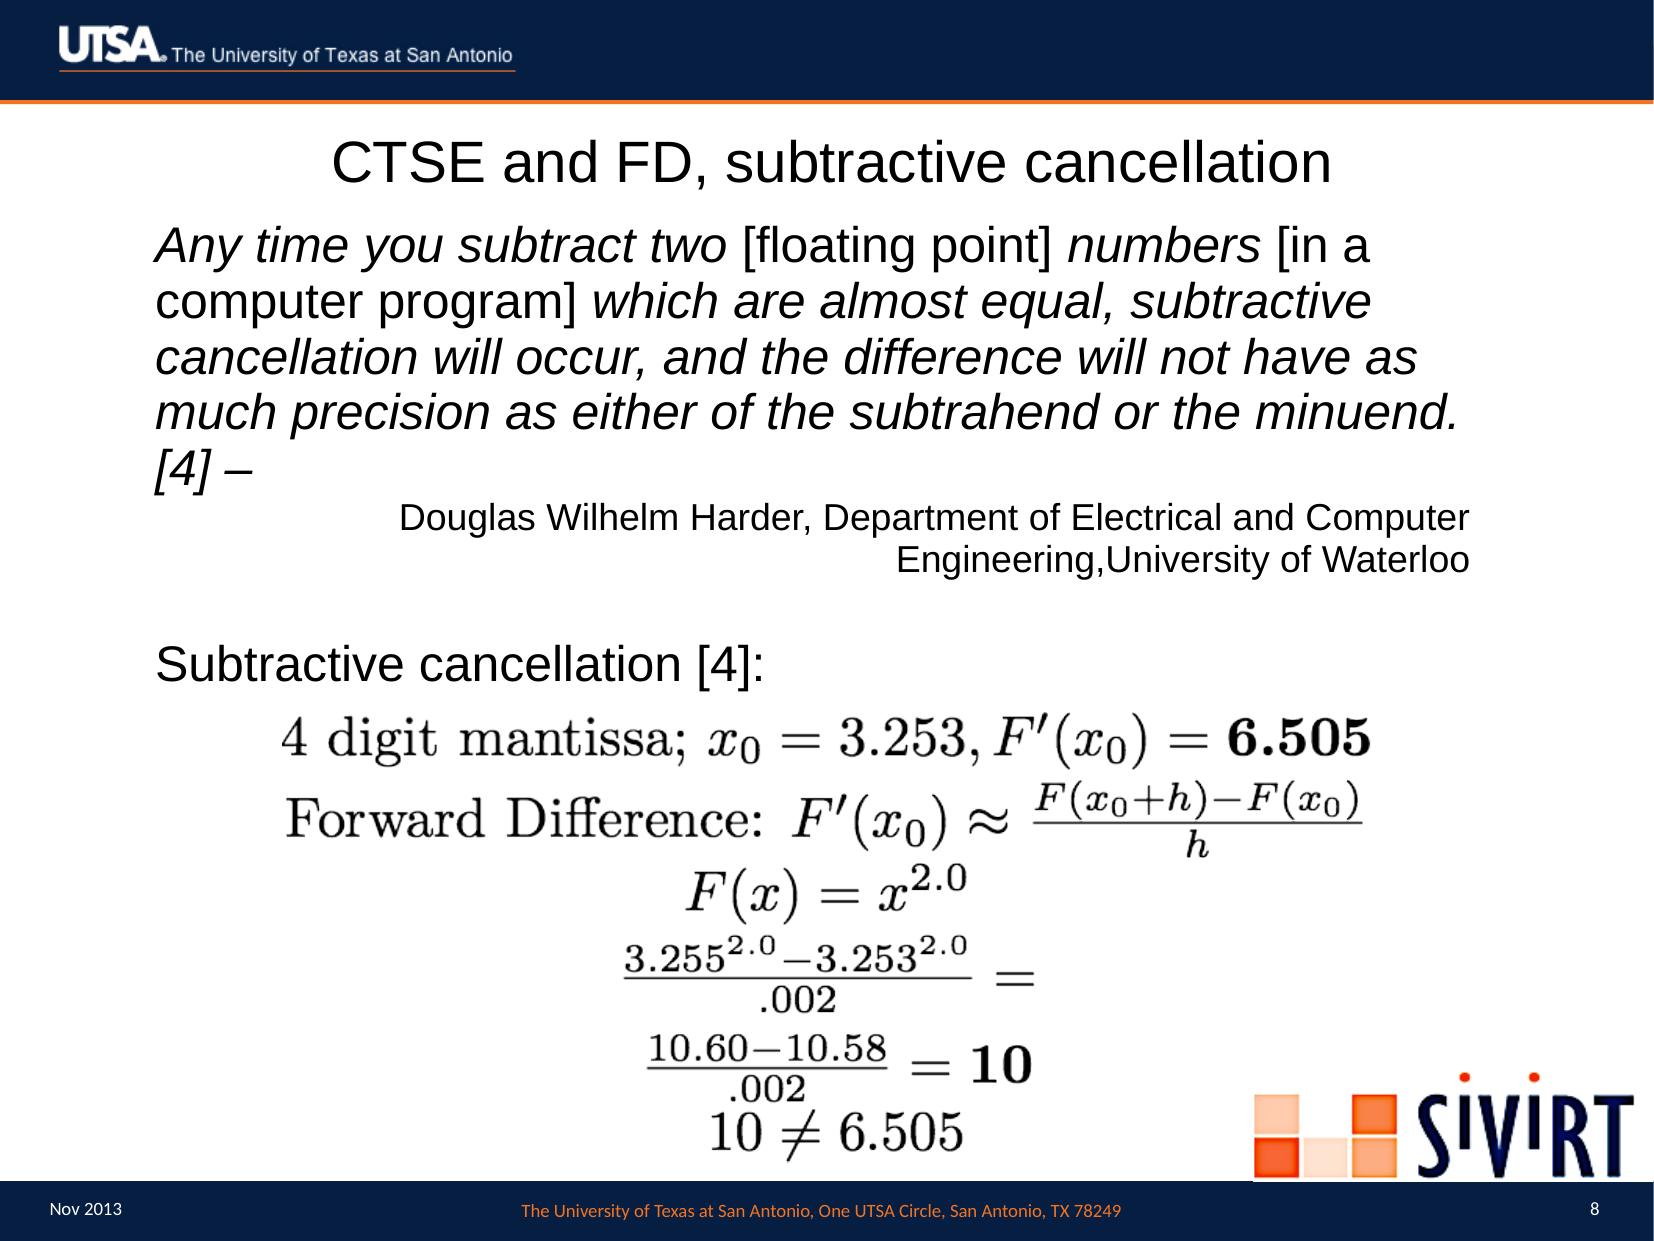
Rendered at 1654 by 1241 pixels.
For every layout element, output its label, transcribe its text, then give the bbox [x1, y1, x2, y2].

title CTSE and FD, subtractive cancellation [51, 29, 1614, 296]
picture [0, 0, 1654, 100]
text_box Any time you subtract two [floating point] numbers [in a computer program] which are almost equal, subtractive cancellation will occur, and the difference will not have as much precision as either of the subtrahend or the minuend.[4] – Douglas Wilhelm Harder, Department of Electrical and Computer Engineering,University of Waterloo Subtractive cancellation [4]: [105, 210, 1486, 943]
picture [282, 712, 1654, 1182]
